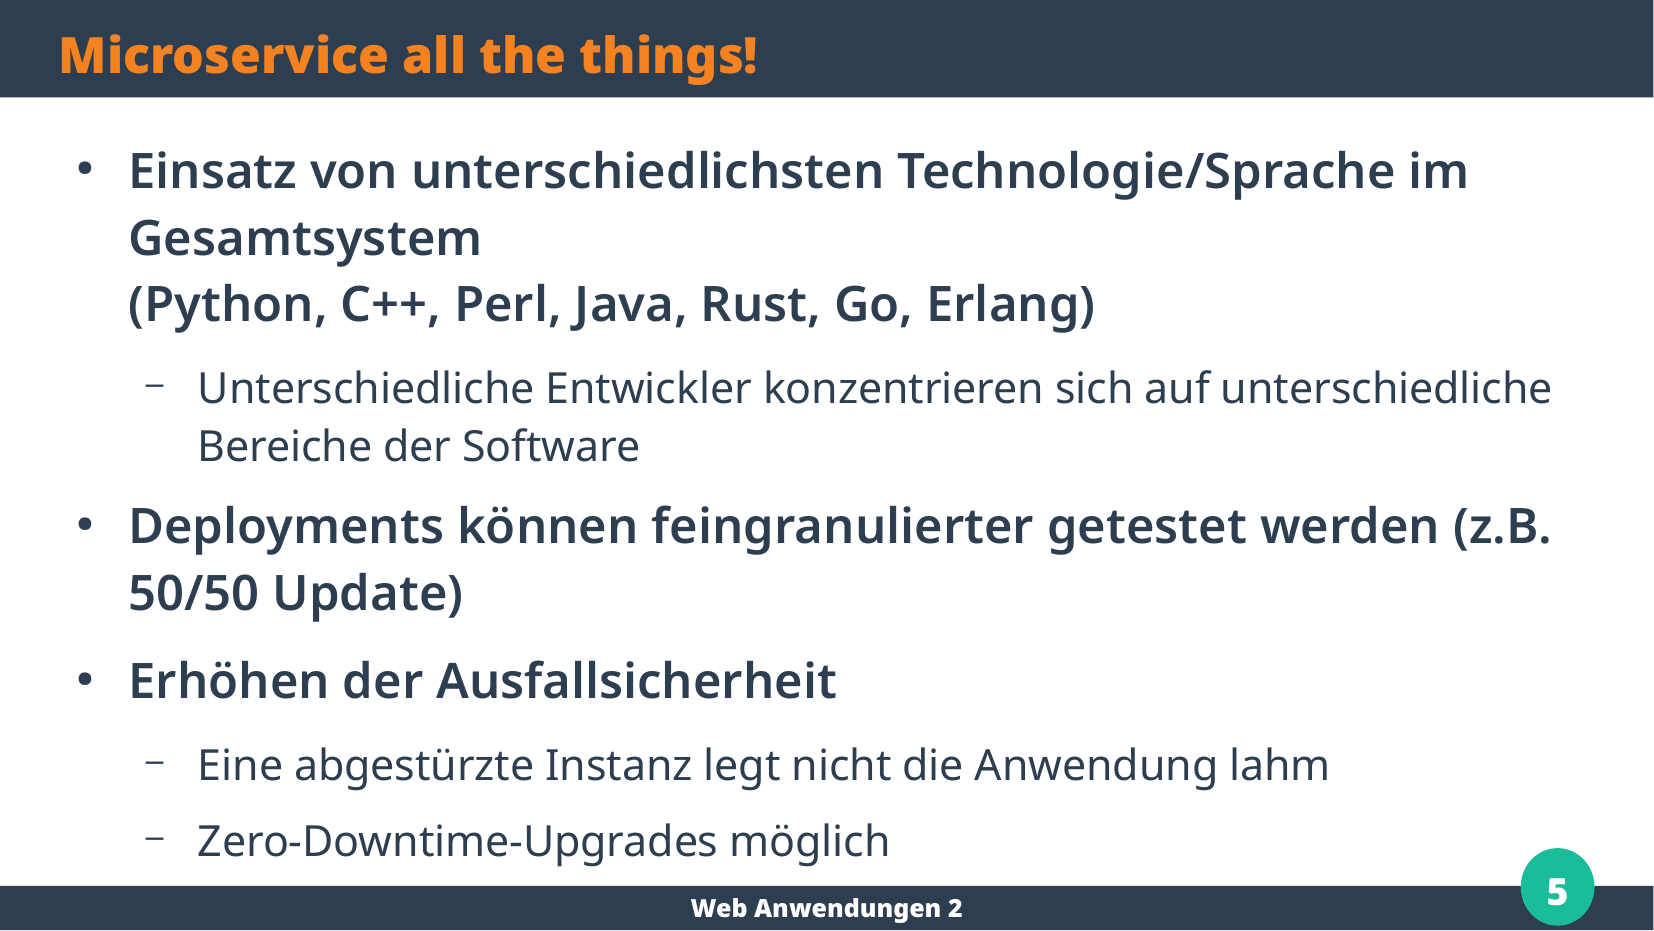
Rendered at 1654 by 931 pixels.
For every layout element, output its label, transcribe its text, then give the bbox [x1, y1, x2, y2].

title Microservice all the things! [59, 8, 1595, 89]
list Einsatz von unterschiedlichsten Technologie/Sprache im Gesamtsystem (Python, C++, Perl, Java, Rust, Go, Erlang) Unterschiedliche Entwickler konzentrieren sich auf unterschiedliche Bereiche der Software Deployments können feingranulierter getestet werden (z.B. 50/50 Update) Erhöhen der Ausfallsicherheit Eine abgestürzte Instanz legt nicht die Anwendung lahm Zero-Downtime-Upgrades möglich [59, 135, 1595, 870]
